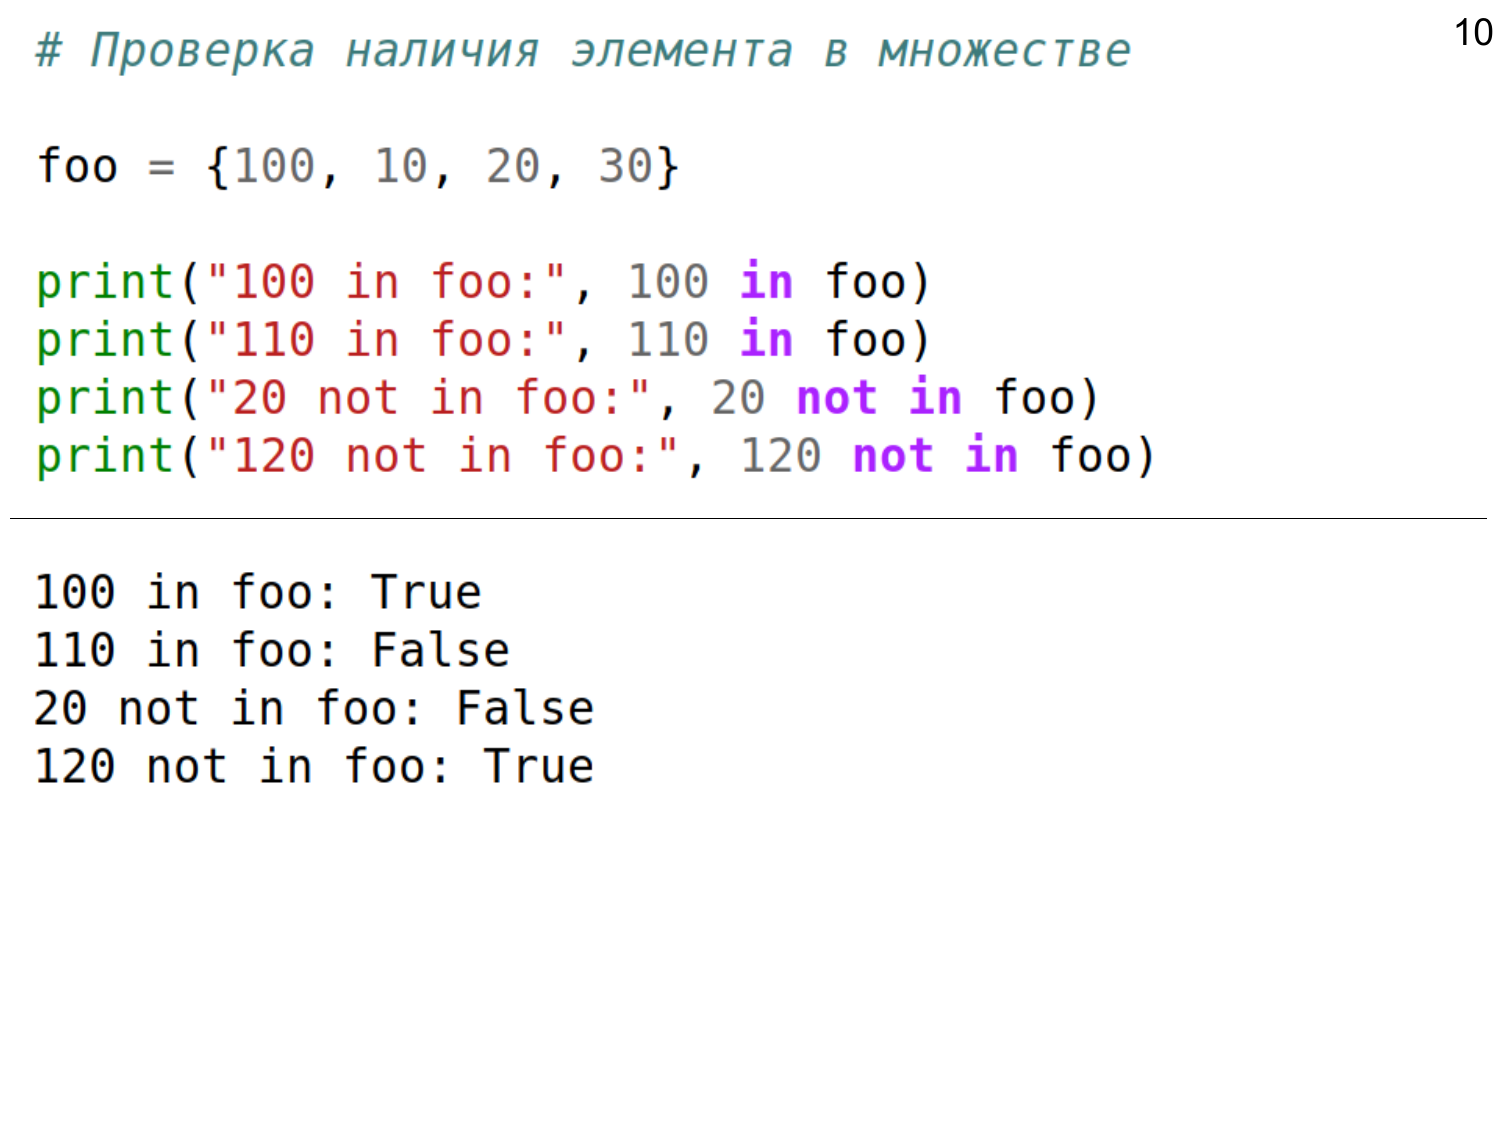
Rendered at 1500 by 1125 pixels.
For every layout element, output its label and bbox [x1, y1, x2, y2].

picture [24, 18, 1167, 497]
picture [23, 557, 611, 801]
